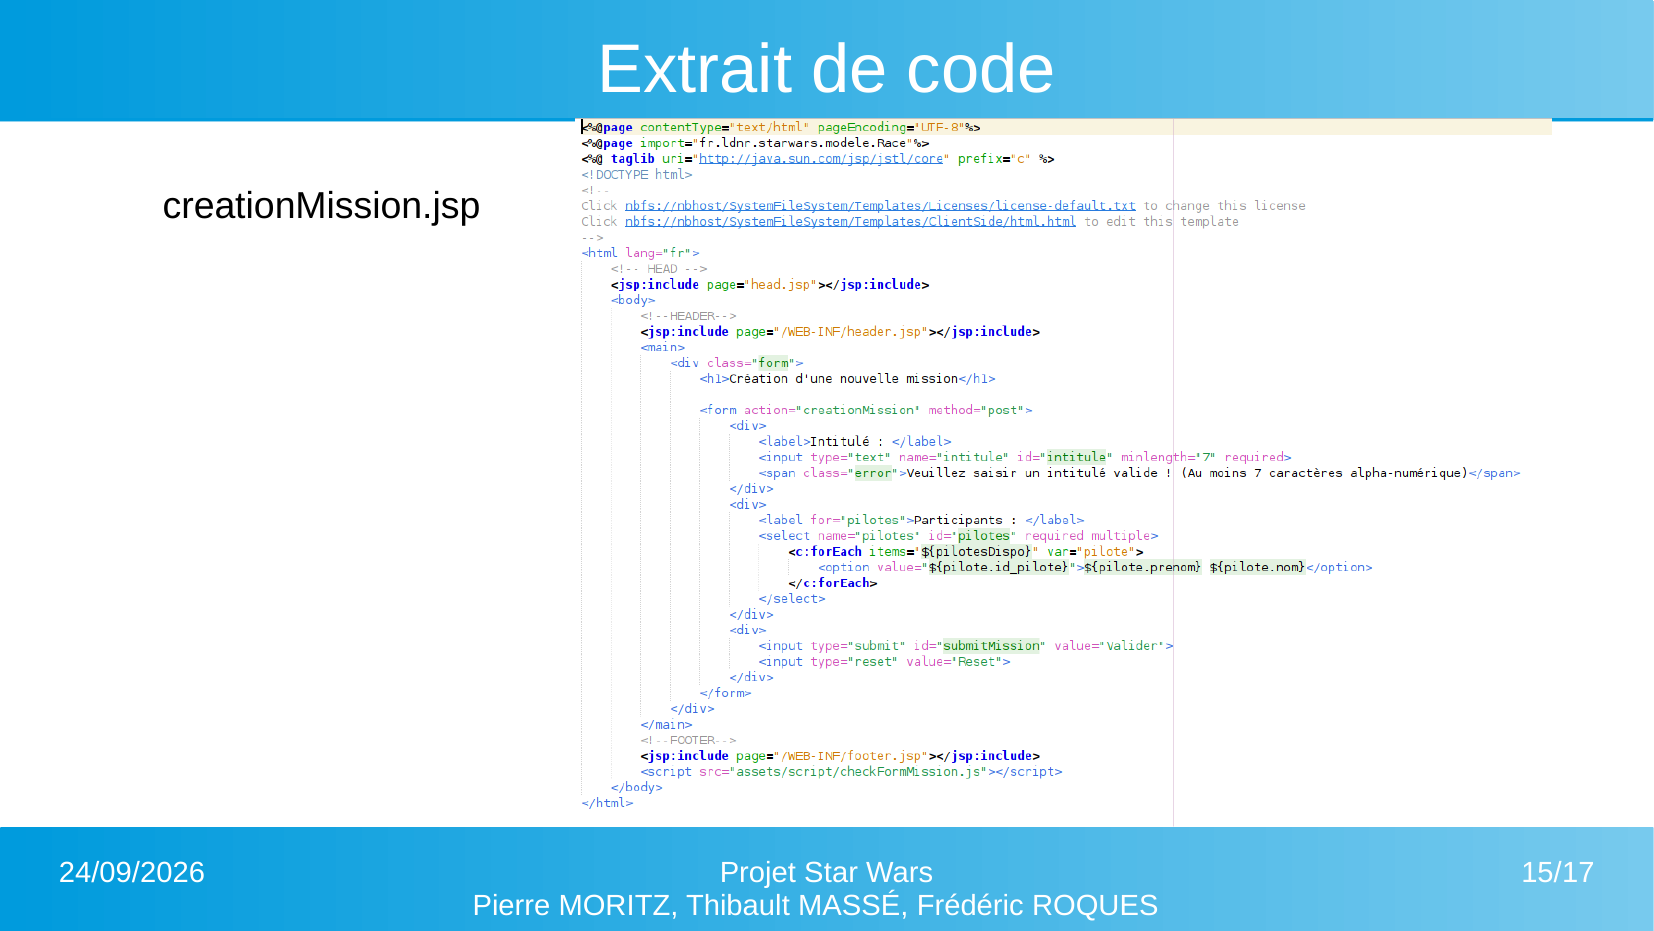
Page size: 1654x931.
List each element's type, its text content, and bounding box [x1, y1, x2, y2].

title Extrait de code [59, 29, 1595, 108]
picture [575, 118, 1552, 827]
text_box creationMission.jsp [147, 177, 827, 235]
